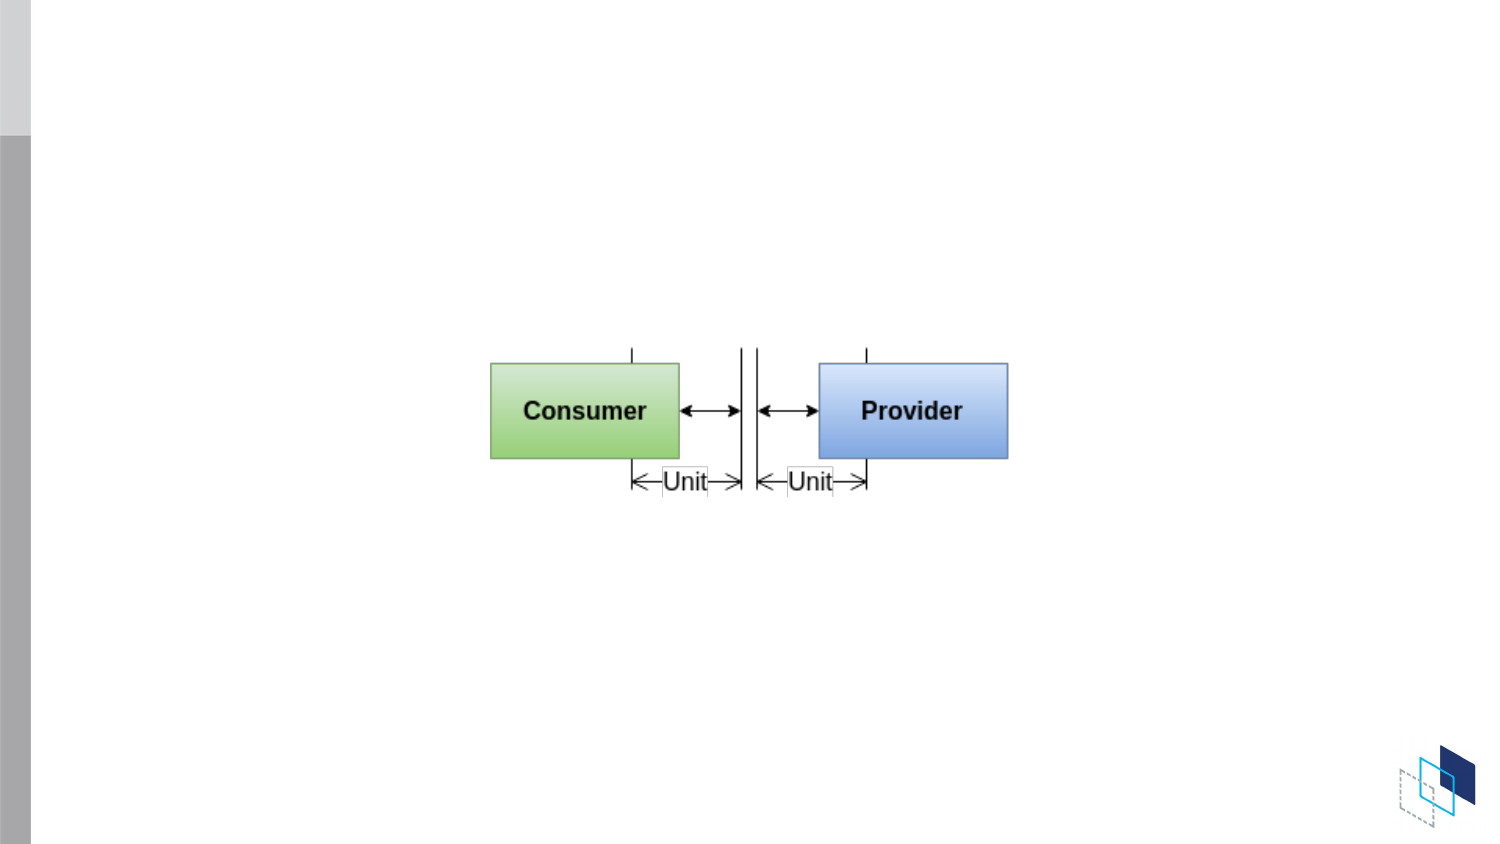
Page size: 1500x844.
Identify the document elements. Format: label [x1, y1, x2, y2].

picture [1388, 738, 1486, 836]
picture [0, 0, 37, 844]
picture [489, 346, 1010, 497]
